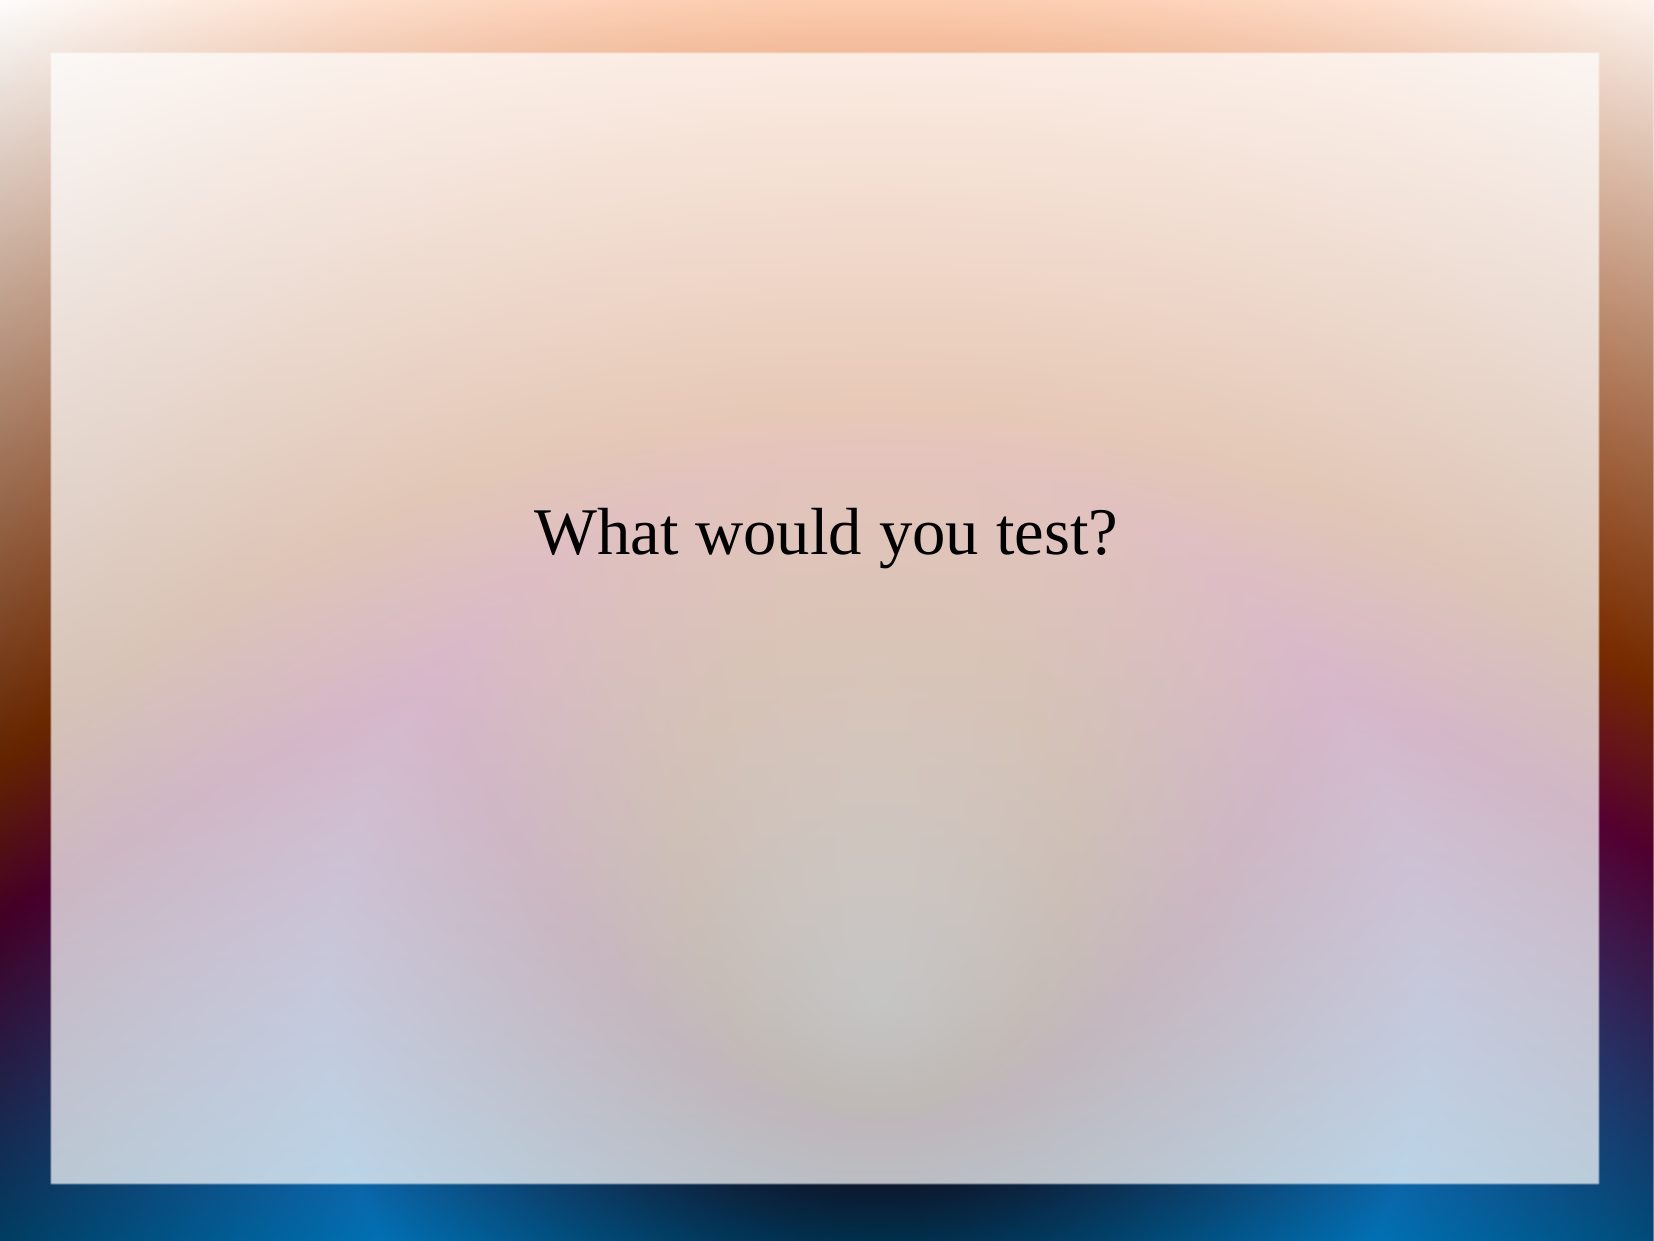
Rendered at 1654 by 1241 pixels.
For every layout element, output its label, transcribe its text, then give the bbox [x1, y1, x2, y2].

picture [0, 0, 1654, 1241]
subtitle What would you test? [82, 55, 1571, 1010]
